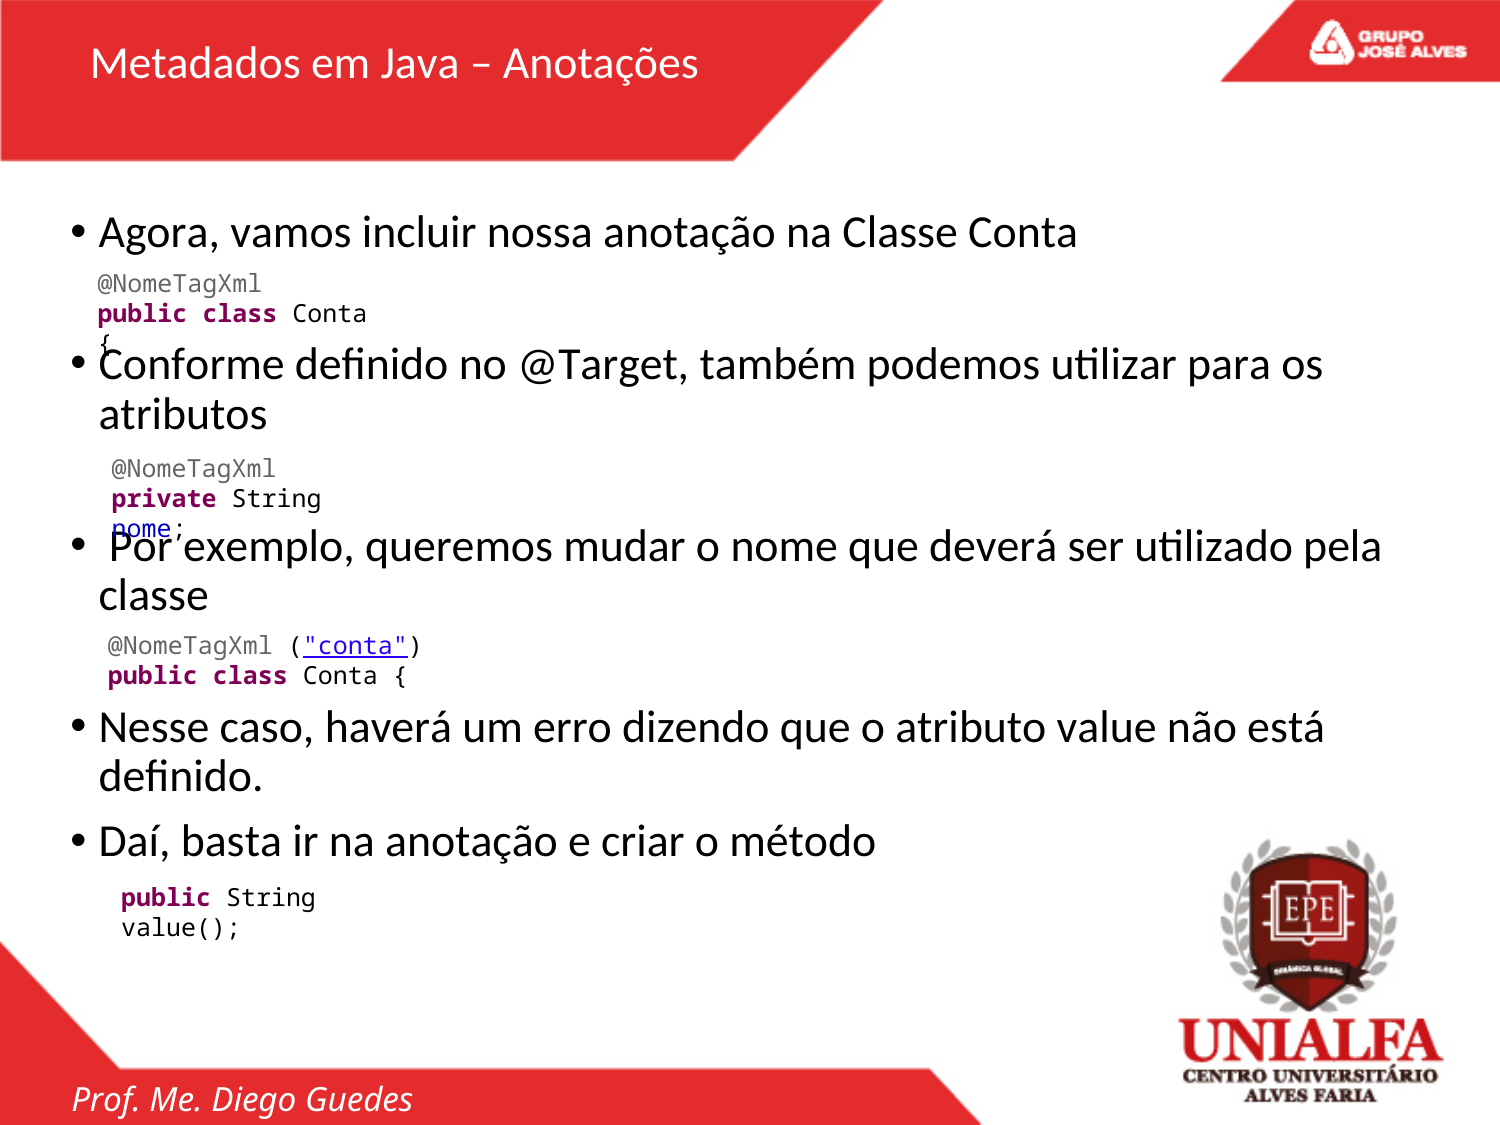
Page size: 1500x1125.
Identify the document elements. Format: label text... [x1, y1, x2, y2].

text_box Prof. Me. Diego Guedes [56, 1070, 711, 1125]
picture [0, 0, 1500, 1125]
list Agora, vamos incluir nossa anotação na Classe Conta Conforme definido no @Target, também podemos utilizar para os atributos Por exemplo, queremos mudar o nome que deverá ser utilizado pela classe Nesse caso, haverá um erro dizendo que o atributo value não está definido. Daí, basta ir na anotação e criar o método [55, 200, 1406, 908]
text_box @NomeTagXml public class Conta { [82, 259, 388, 335]
text_box @NomeTagXml ("conta") public class Conta { [93, 622, 508, 697]
text_box @NomeTagXml private String nome; [96, 444, 402, 520]
text_box public String value(); [106, 874, 439, 919]
text_box Metadados em Java – Anotações [75, 25, 805, 96]
